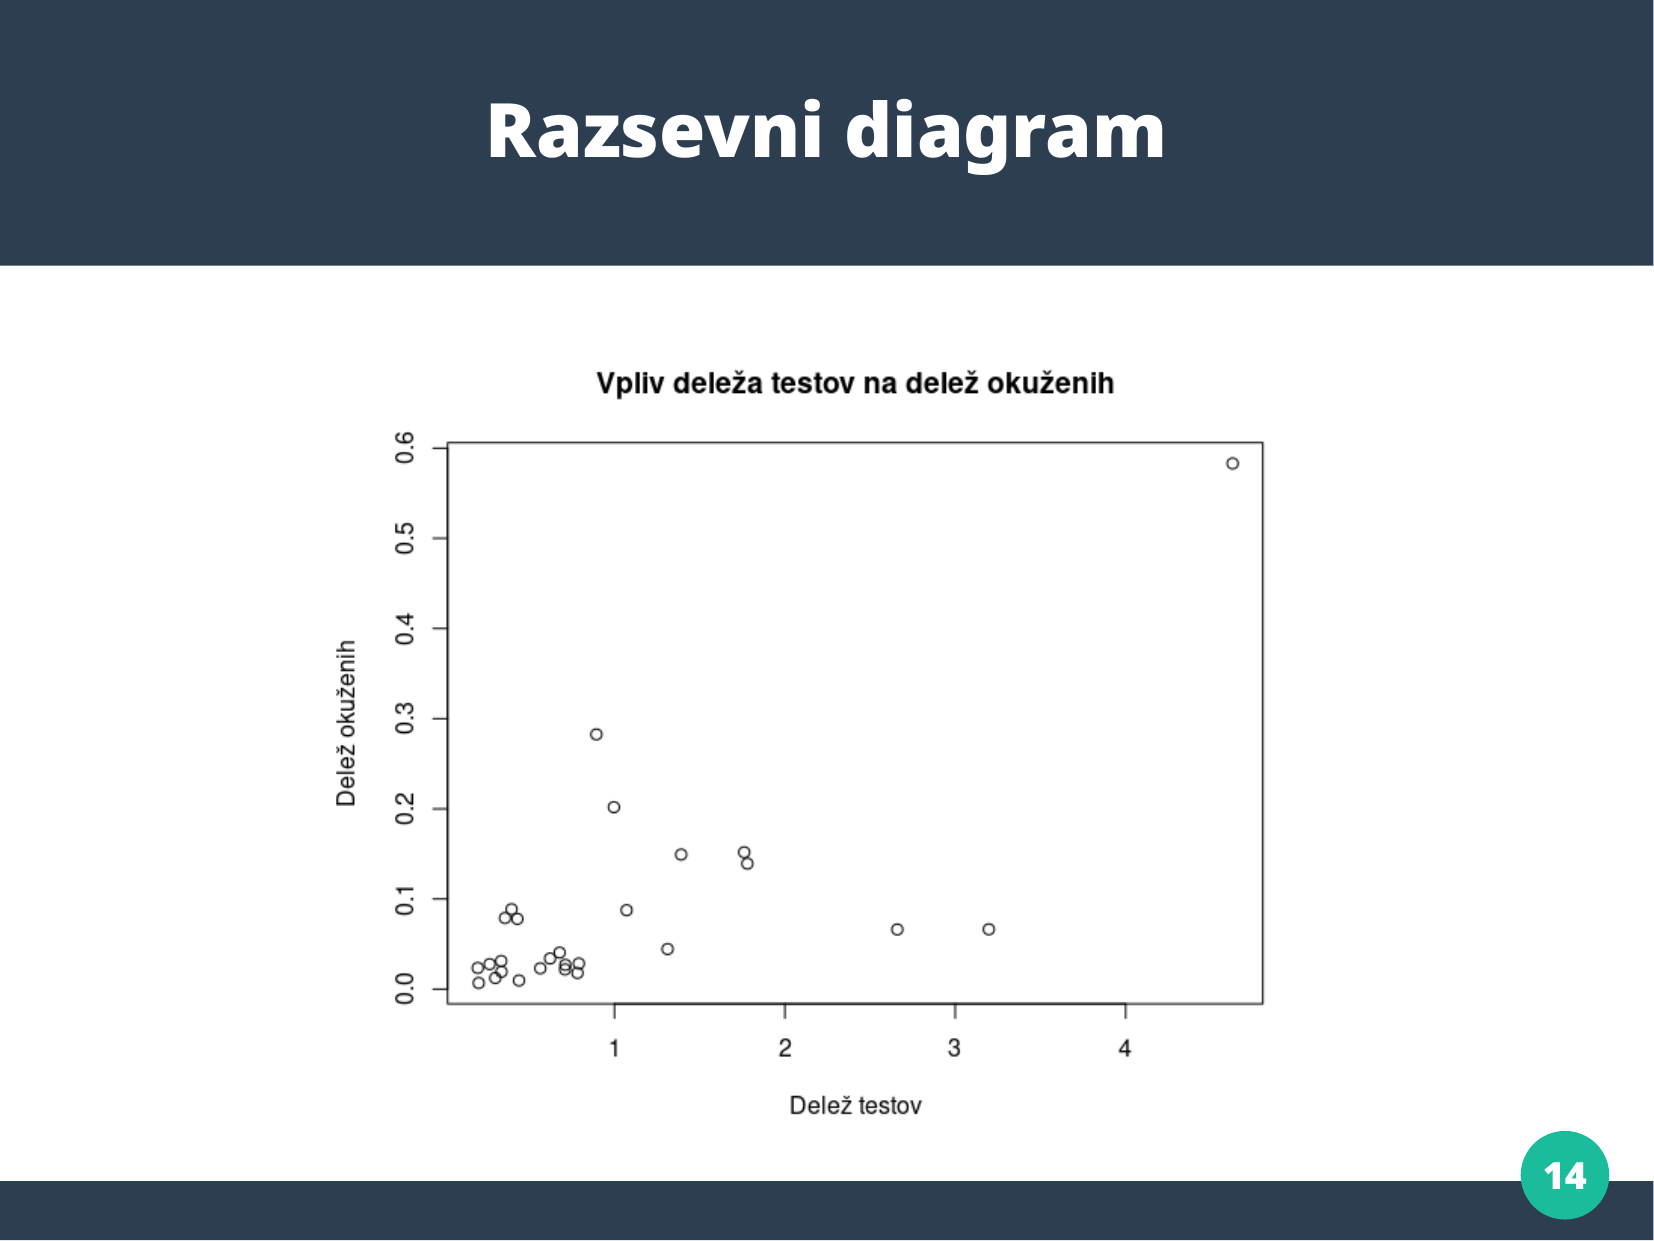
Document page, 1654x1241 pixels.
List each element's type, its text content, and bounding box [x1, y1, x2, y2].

title Razsevni diagram [59, 49, 1595, 207]
picture [329, 324, 1324, 1152]
